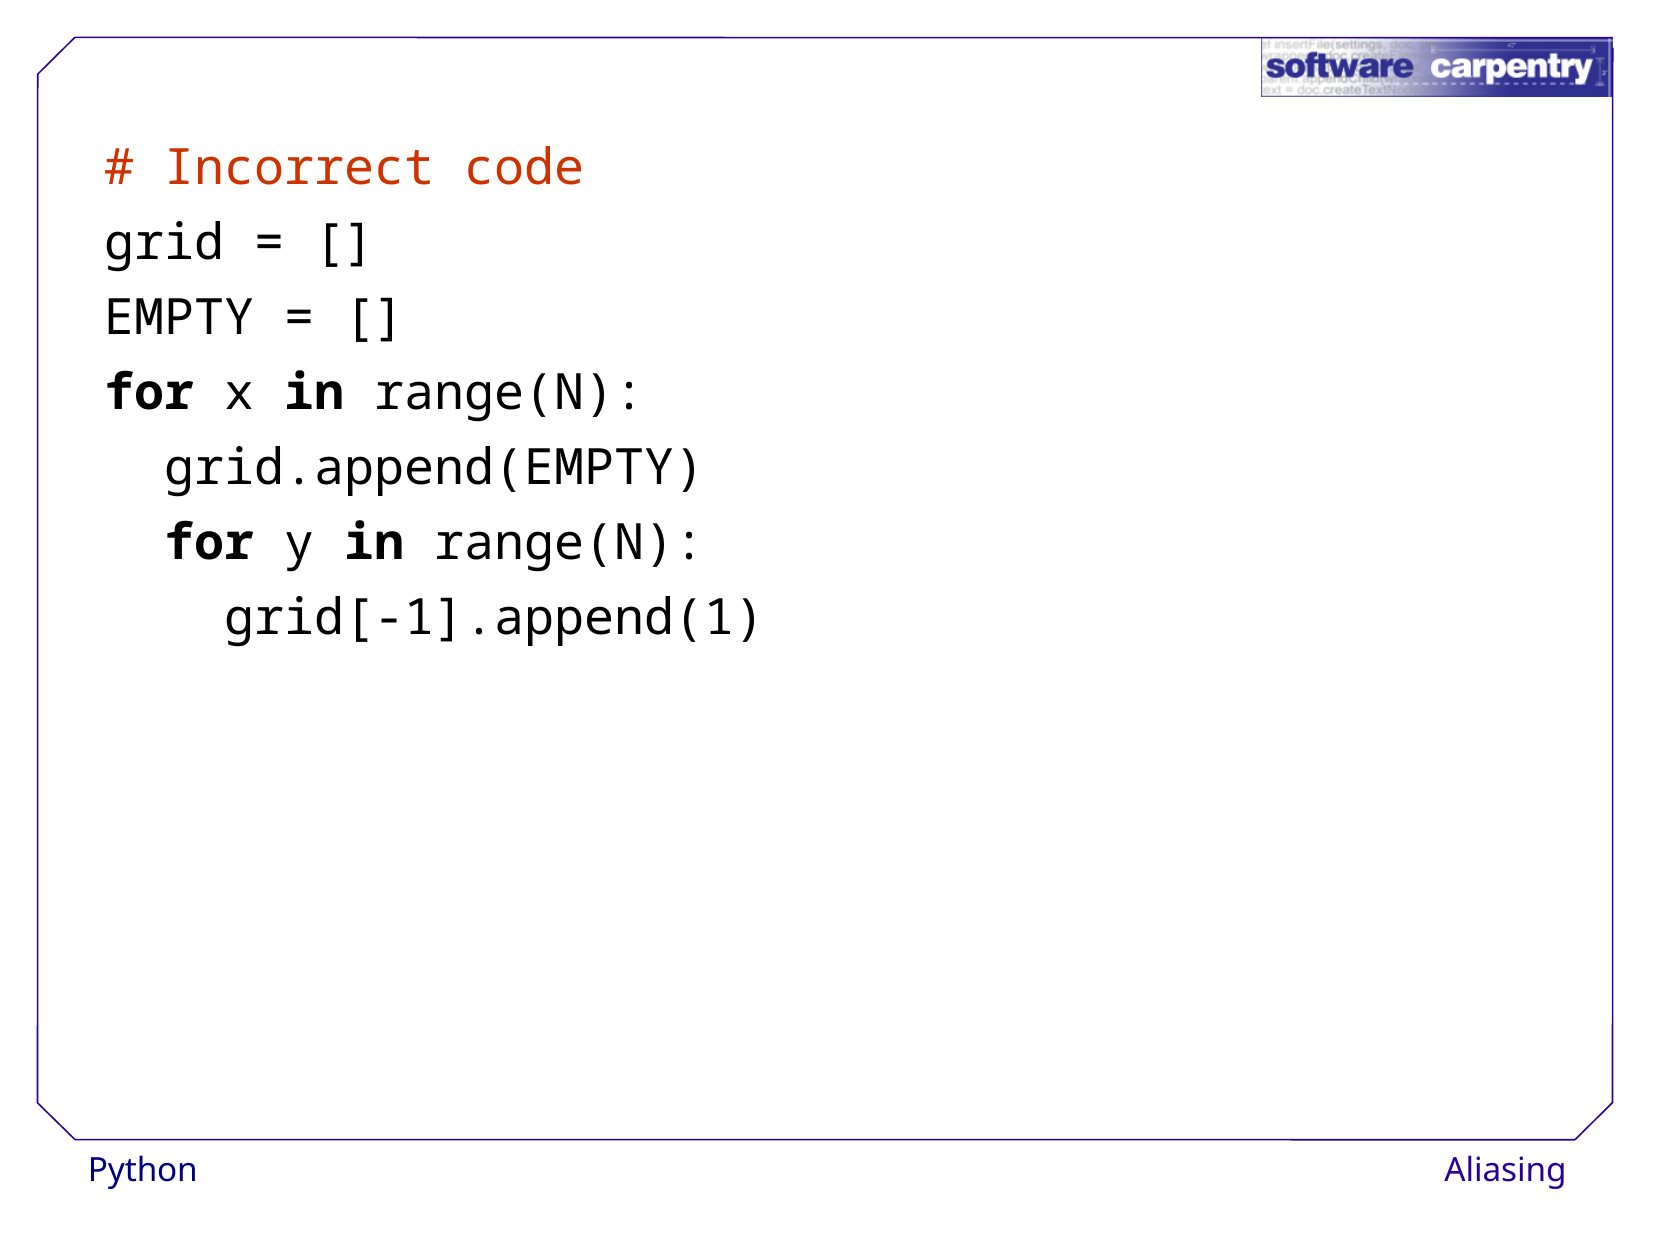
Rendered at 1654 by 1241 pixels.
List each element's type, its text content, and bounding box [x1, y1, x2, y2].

text_box # Incorrect code grid = [] EMPTY = [] for x in range(N): grid.append(EMPTY) for y in range(N): grid[-1].append(1) [89, 112, 1508, 1055]
picture [1261, 39, 1613, 97]
